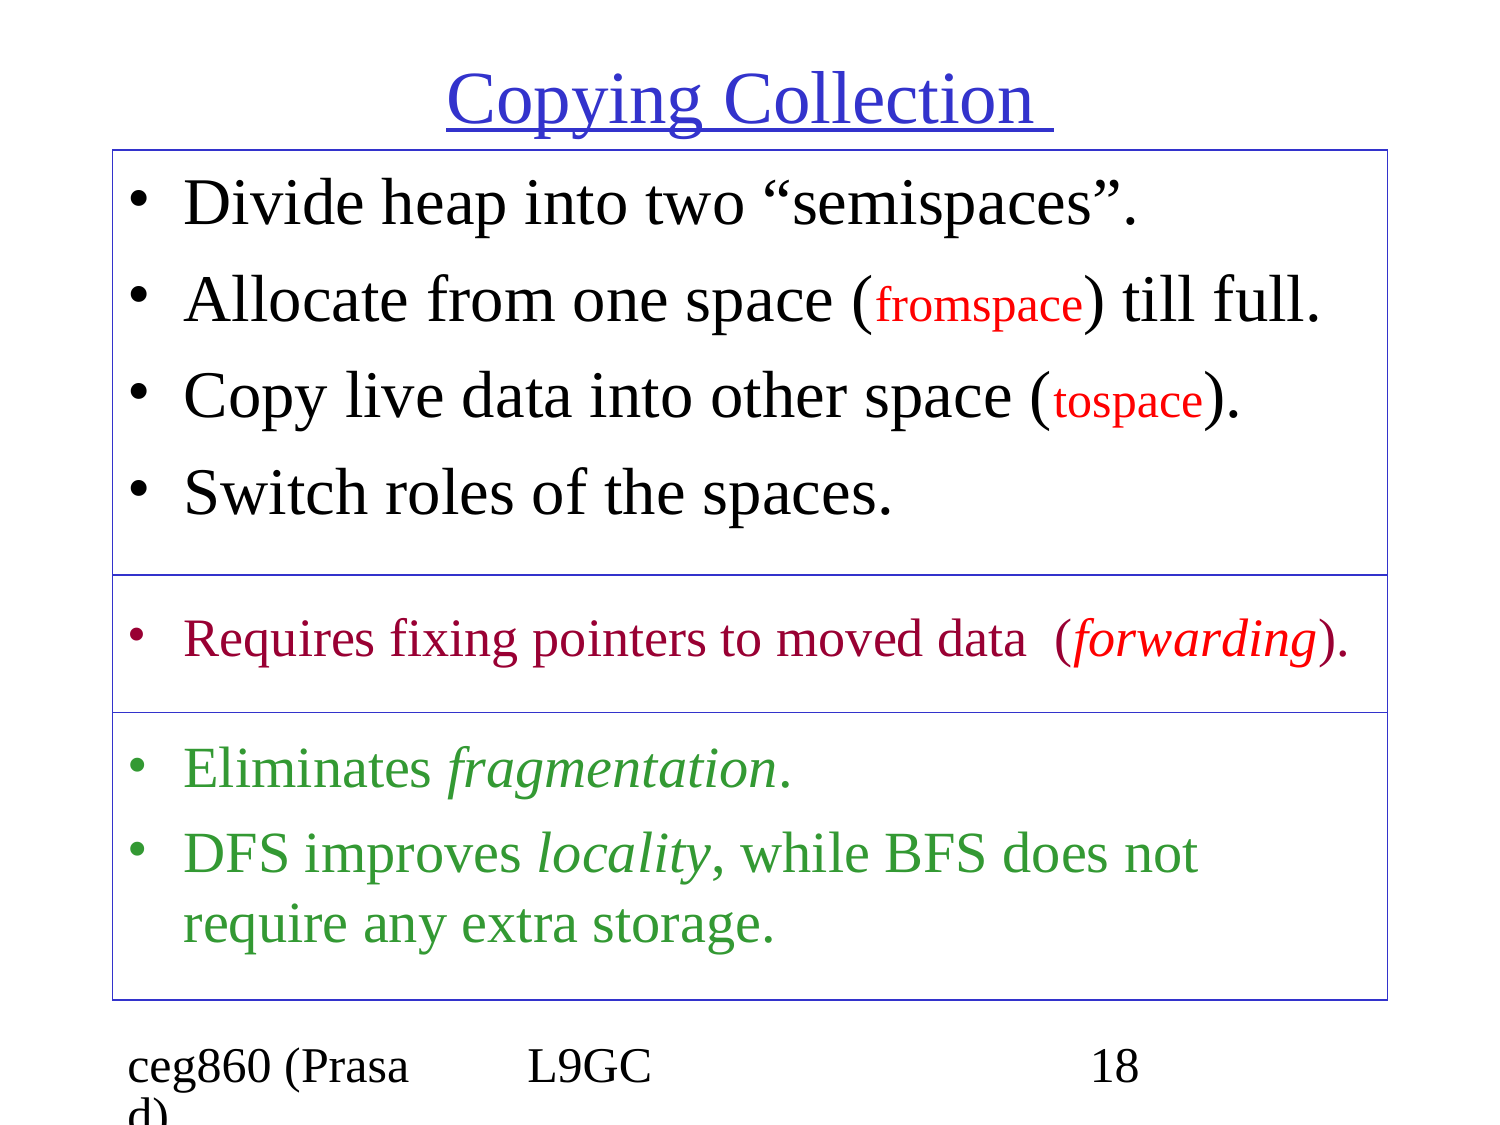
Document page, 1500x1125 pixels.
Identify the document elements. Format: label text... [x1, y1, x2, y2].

list Divide heap into two “semispaces”. Allocate from one space (fromspace) till full. Copy live data into other space (tospace). Switch roles of the spaces. Requires fixing pointers to moved data (forwarding). Eliminates fragmentation. DFS improves locality, while BFS does not require any extra storage. [112, 713, 1388, 1000]
list Divide heap into two “semispaces”. Allocate from one space (fromspace) till full. Copy live data into other space (tospace). Switch roles of the spaces. Requires fixing pointers to moved data (forwarding). Eliminates fragmentation. DFS improves locality, while BFS does not require any extra storage. [112, 575, 1388, 712]
list Divide heap into two “semispaces”. Allocate from one space (fromspace) till full. Copy live data into other space (tospace). Switch roles of the spaces. Requires fixing pointers to moved data (forwarding). Eliminates fragmentation. DFS improves locality, while BFS does not require any extra storage. [112, 149, 1388, 574]
title Copying Collection [112, 37, 1388, 149]
